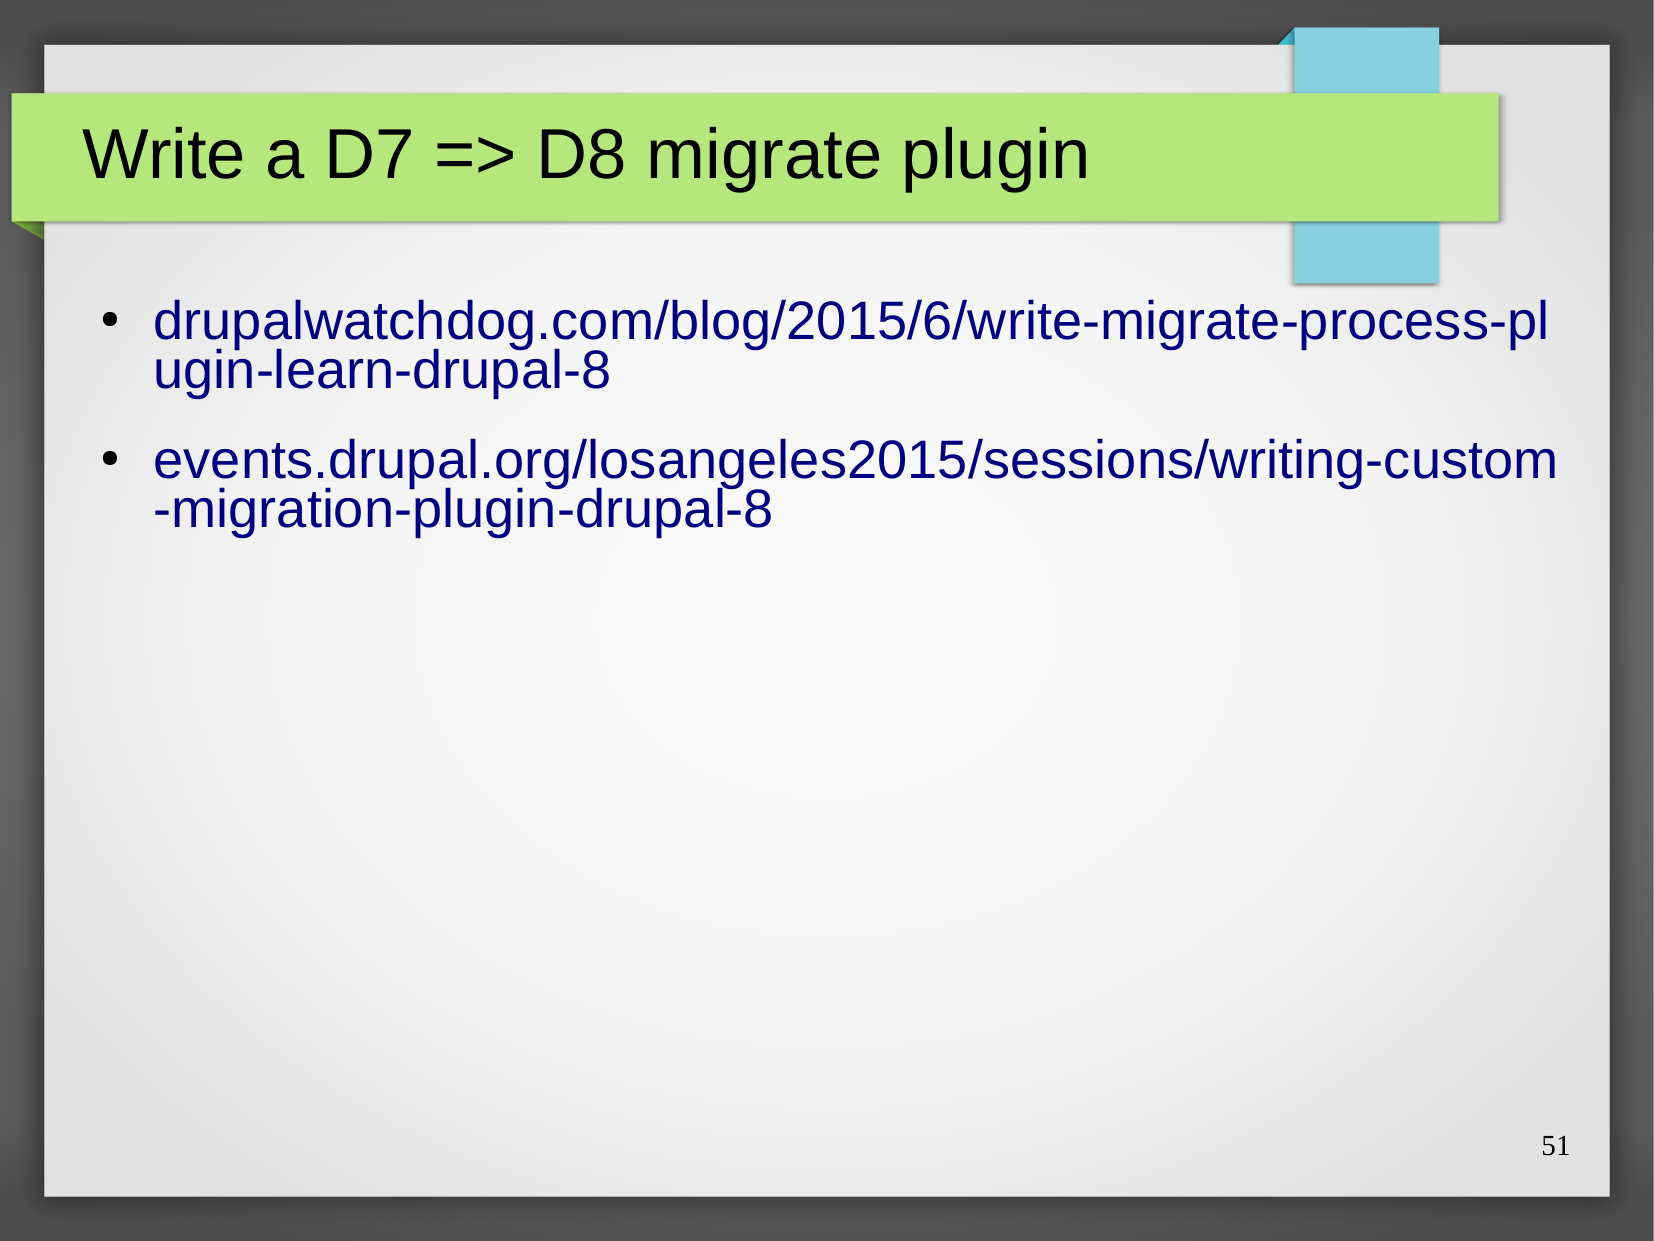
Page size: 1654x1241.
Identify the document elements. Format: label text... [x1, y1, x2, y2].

list drupalwatchdog.com/blog/2015/6/write-migrate-process-plugin-learn-drupal-8 events.drupal.org/losangeles2015/sessions/writing-custom-migration-plugin-drupal-8 [82, 290, 1571, 1010]
title Write a D7 => D8 migrate plugin [82, 94, 1264, 213]
picture [0, 0, 1654, 1241]
